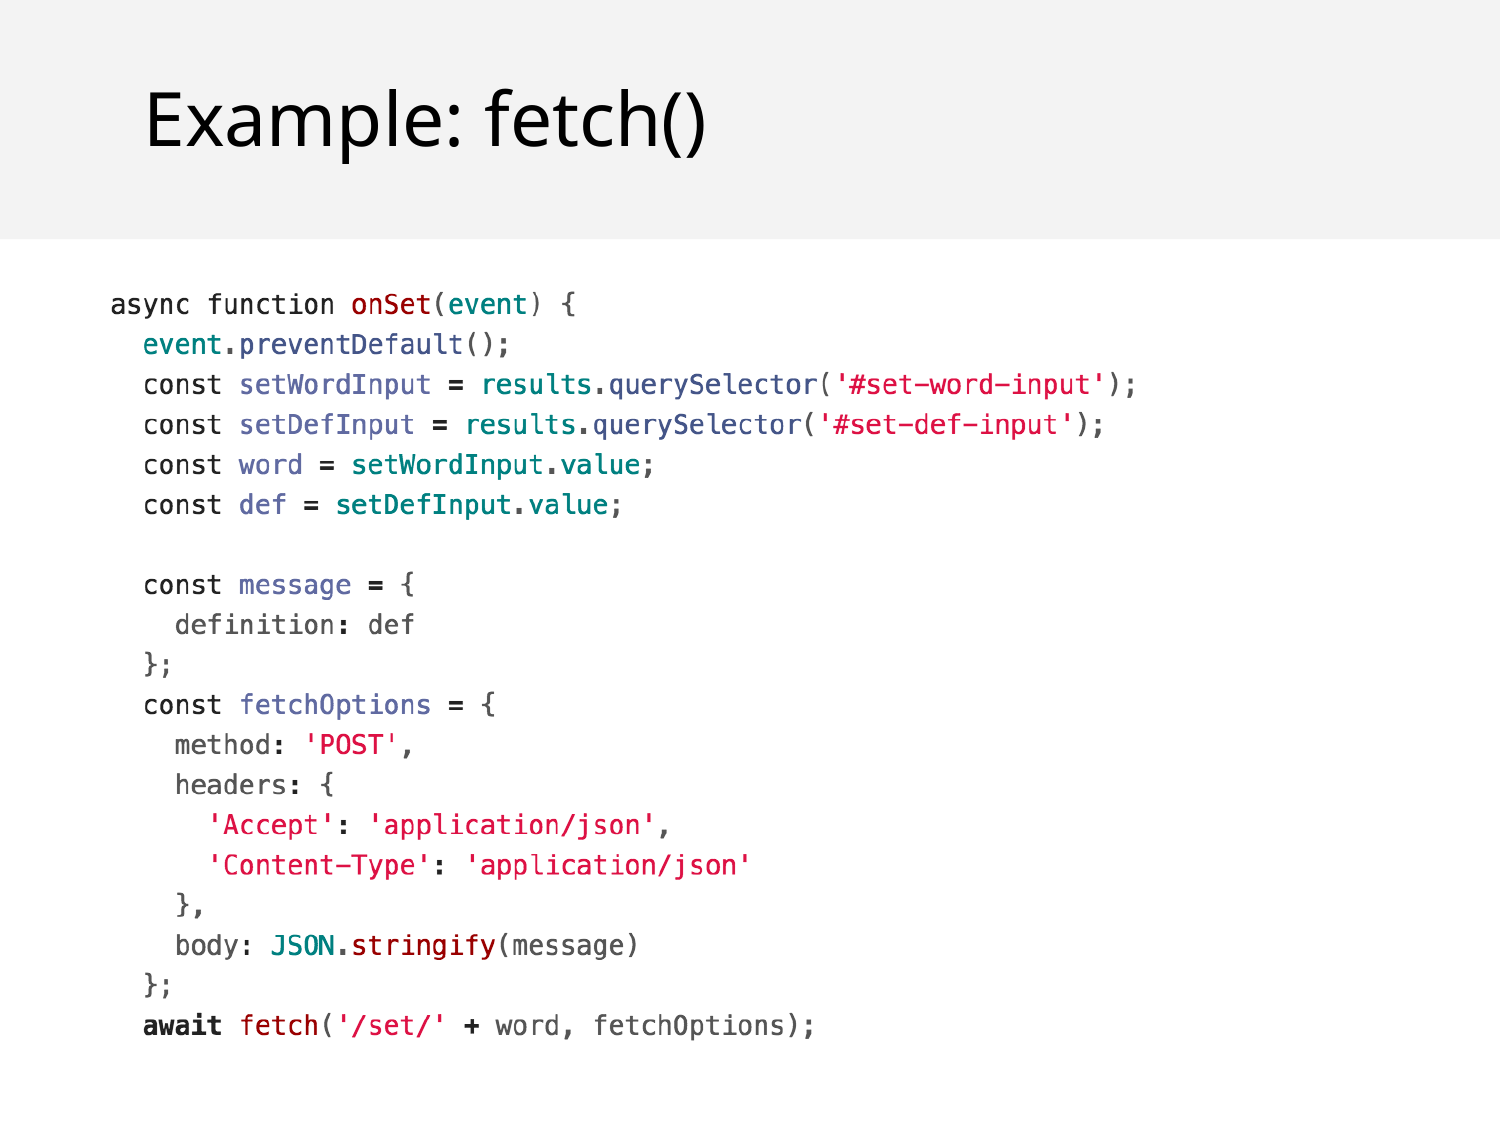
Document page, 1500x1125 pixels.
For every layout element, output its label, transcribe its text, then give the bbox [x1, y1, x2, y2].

picture [104, 275, 1153, 1061]
title Example: fetch() [128, 56, 1372, 183]
